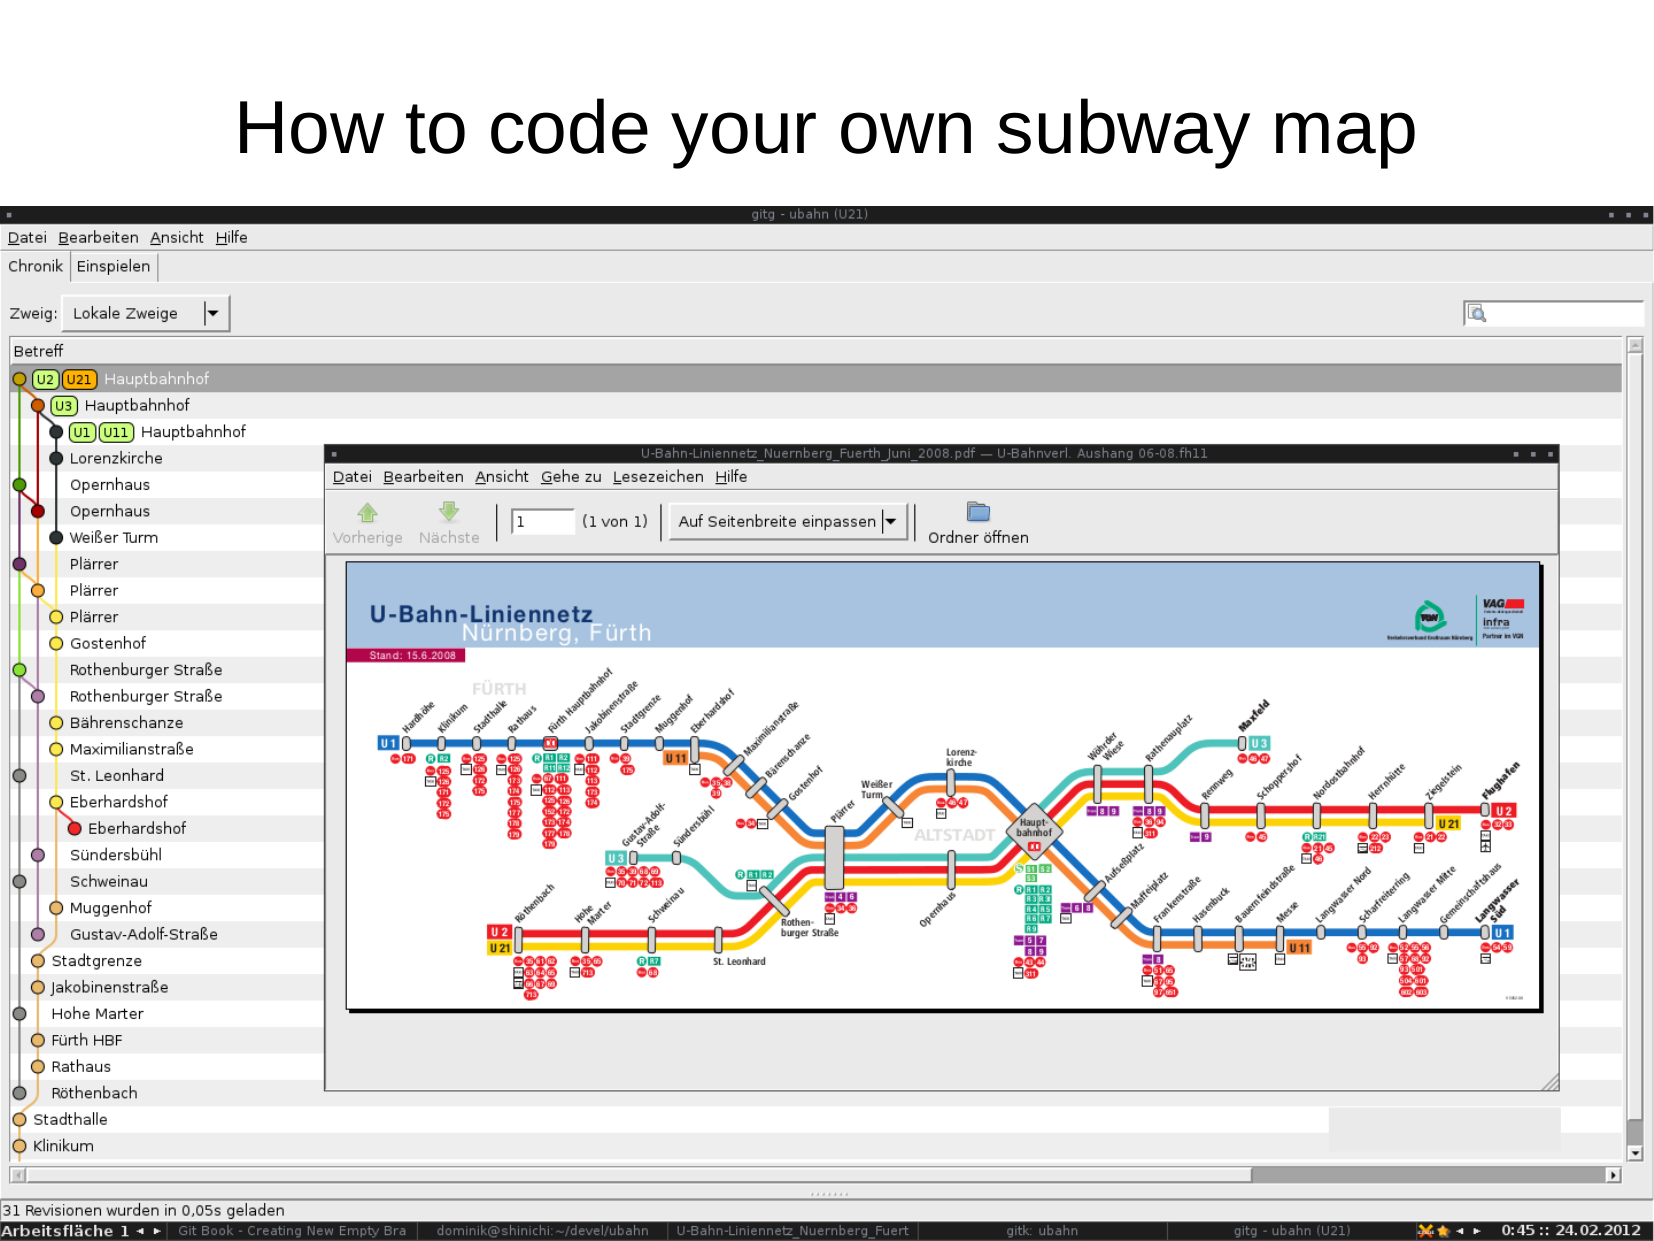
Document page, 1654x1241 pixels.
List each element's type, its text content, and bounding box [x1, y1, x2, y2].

title How to code your own subway map [82, 23, 1571, 206]
picture [0, 206, 1654, 1241]
